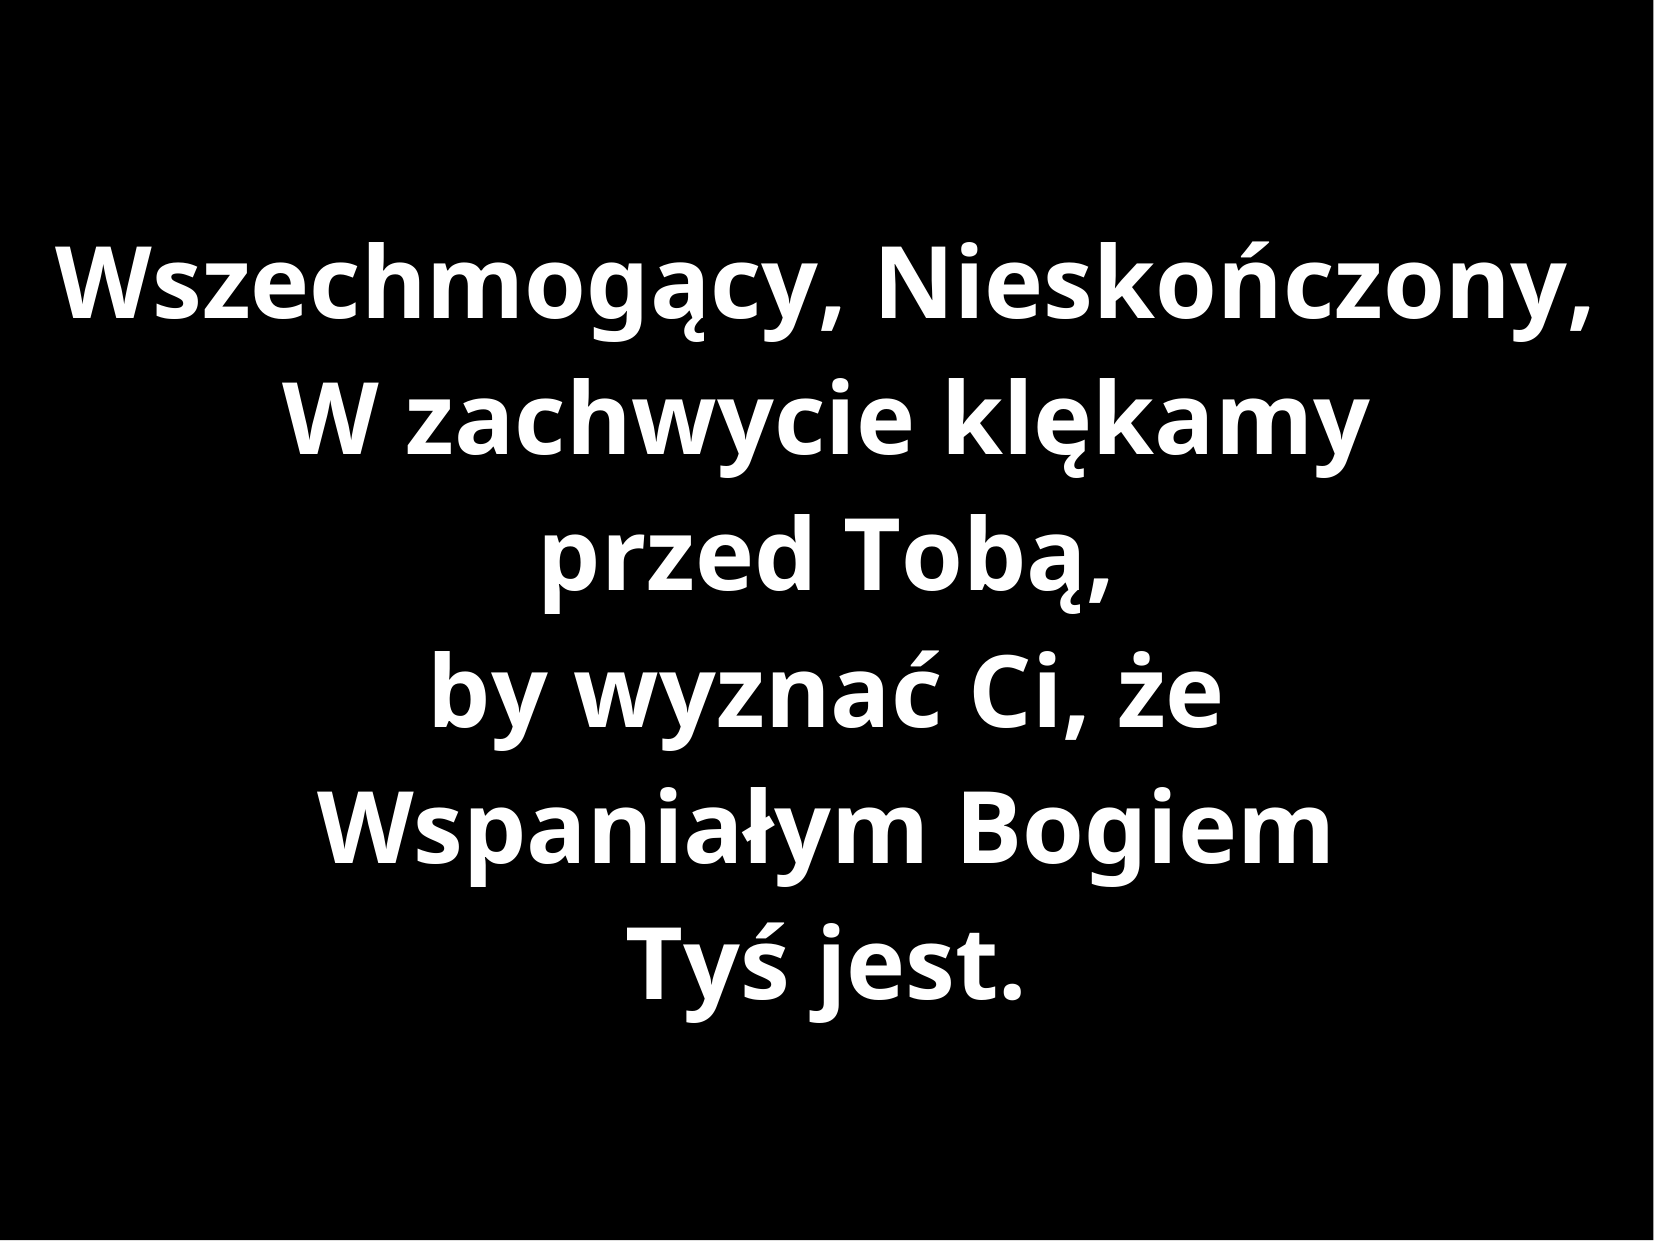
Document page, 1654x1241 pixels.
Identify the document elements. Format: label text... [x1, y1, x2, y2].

title Wszechmogący, Nieskończony, W zachwycie klękamy przed Tobą, by wyznać Ci, że Wspaniałym Bogiem Tyś jest. [0, 0, 1654, 1241]
